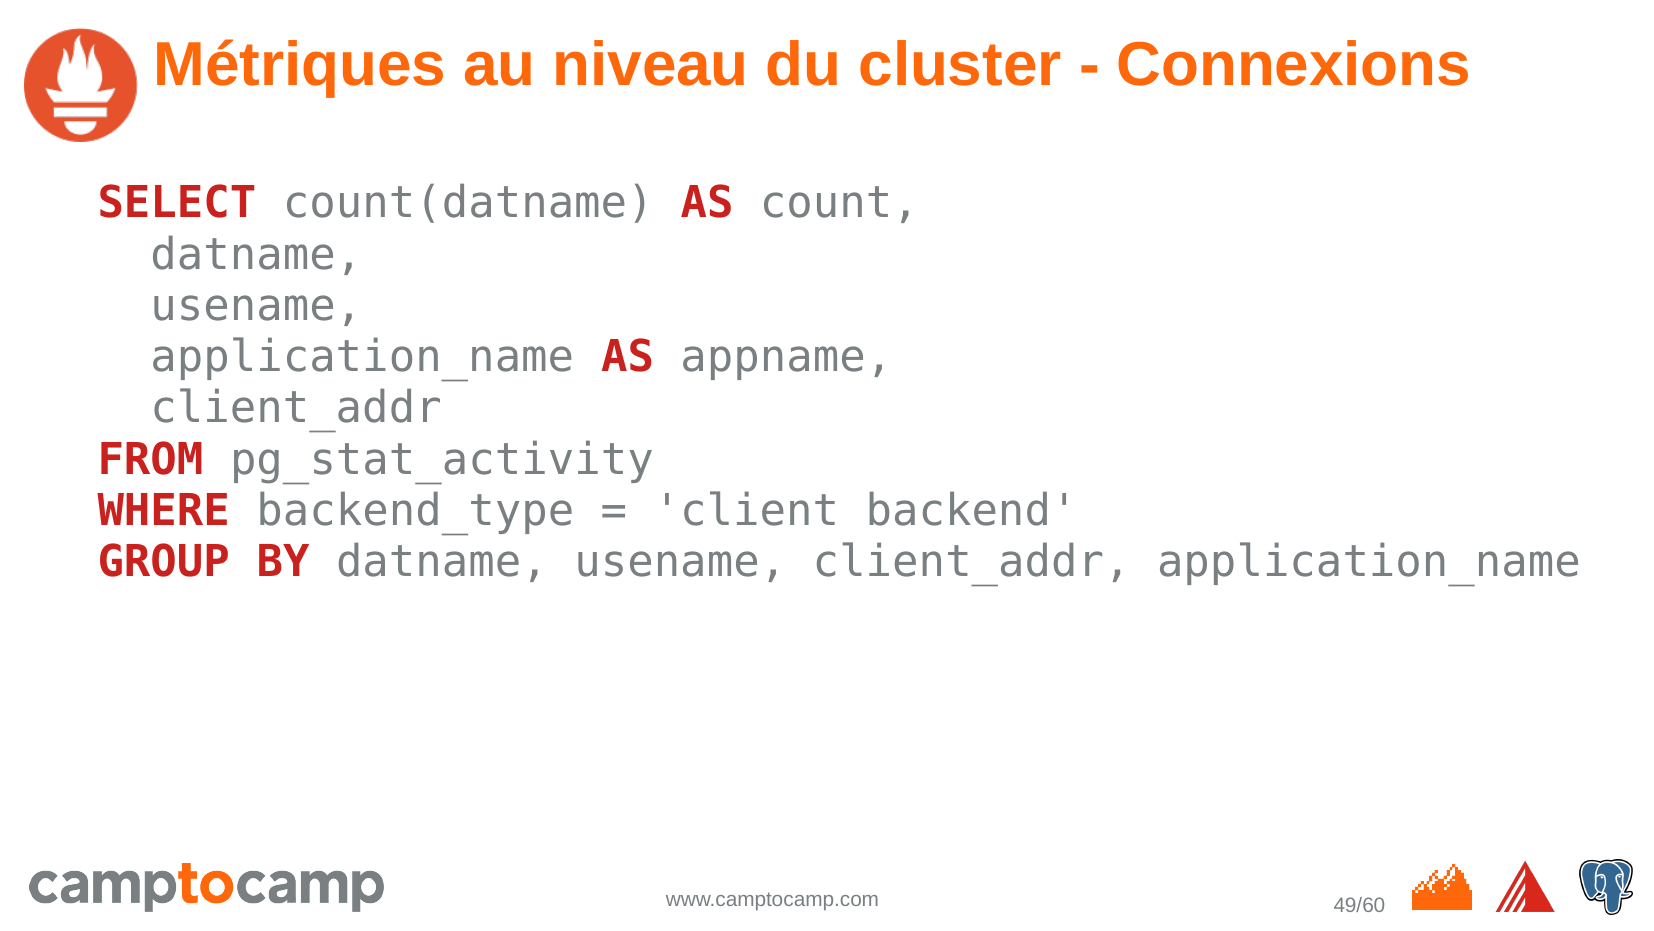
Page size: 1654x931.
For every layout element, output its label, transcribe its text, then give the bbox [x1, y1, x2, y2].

picture [29, 863, 384, 912]
picture [1579, 859, 1633, 915]
picture [24, 28, 139, 142]
title Métriques au niveau du cluster - Connexions [153, 29, 1625, 156]
picture [1412, 864, 1472, 910]
list SELECT count(datname) AS count, datname, usename, application_name AS appname, client_addr FROM pg_stat_activity WHERE backend_type = 'client backend' GROUP BY datname, usename, client_addr, application_name [29, 177, 1625, 621]
picture [1495, 856, 1556, 917]
